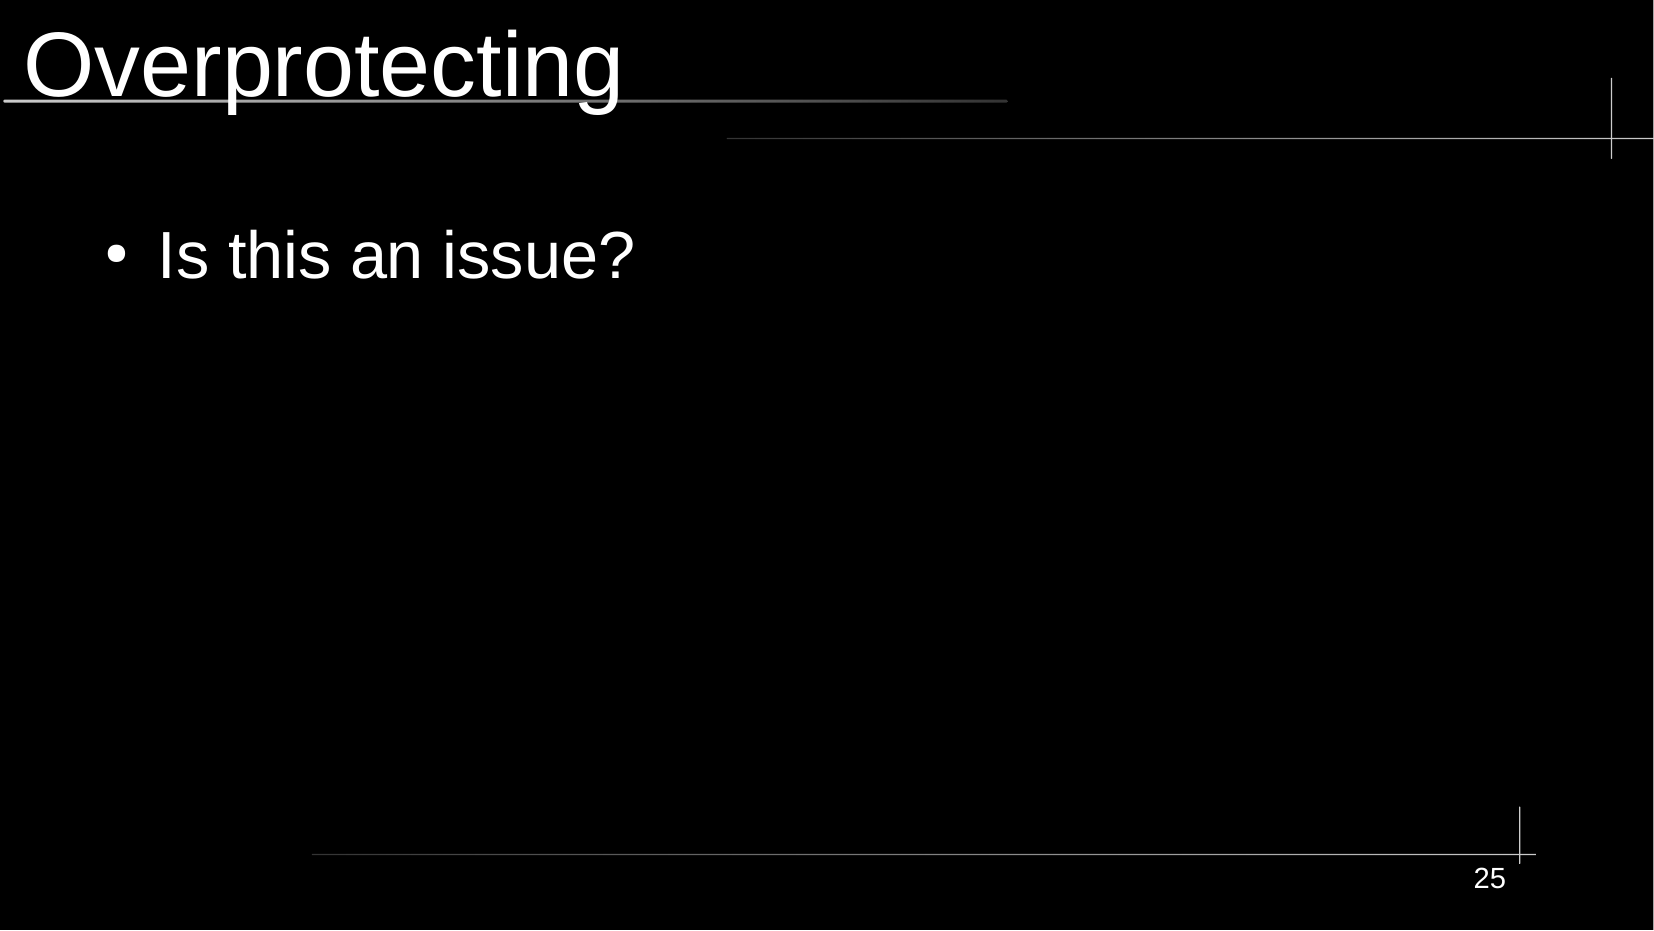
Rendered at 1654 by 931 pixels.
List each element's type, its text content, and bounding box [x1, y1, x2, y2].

title Overprotecting [23, 11, 1589, 119]
list Is this an issue? [86, 217, 1576, 901]
